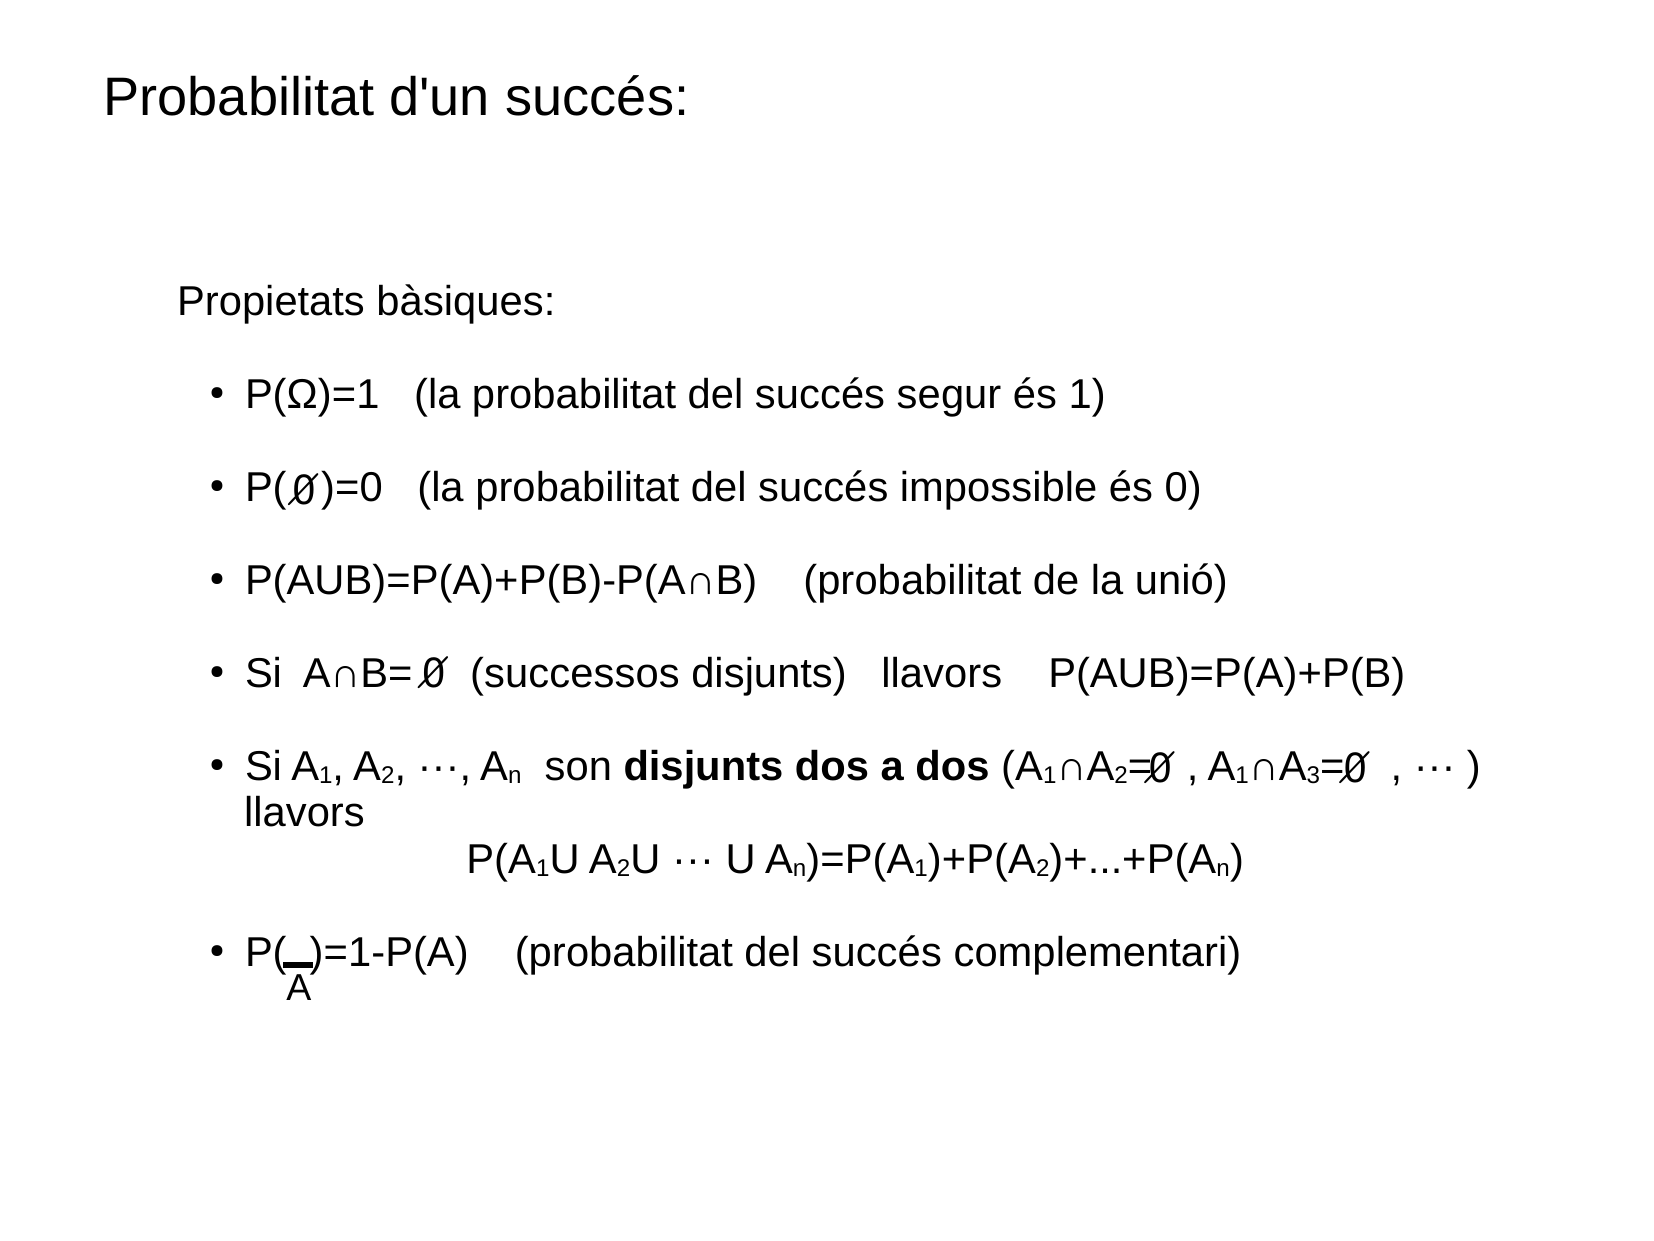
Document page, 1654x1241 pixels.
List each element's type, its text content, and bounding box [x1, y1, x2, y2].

text_box Probabilitat d'un succés: Propietats bàsiques: P(Ω)=1 (la probabilitat del succés segur és 1) P( )=0 (la probabilitat del succés impossible és 0) P(AUB)=P(A)+P(B)-P(A∩B) (probabilitat de la unió) Si A∩B= (successos disjunts) llavors P(AUB)=P(A)+P(B) Si A1, A2, ···, An son disjunts dos a dos (A1∩A2= , A1∩A3= , ··· ) llavors P(A1U A2U ··· U An)=P(A1)+P(A2)+...+P(An) P( )=1-P(A) (probabilitat del succés complementari) [88, 59, 1625, 1241]
chart [1330, 744, 1449, 804]
text_box A [271, 958, 331, 1016]
chart [1135, 744, 1254, 804]
chart [408, 650, 527, 710]
chart [278, 466, 397, 526]
